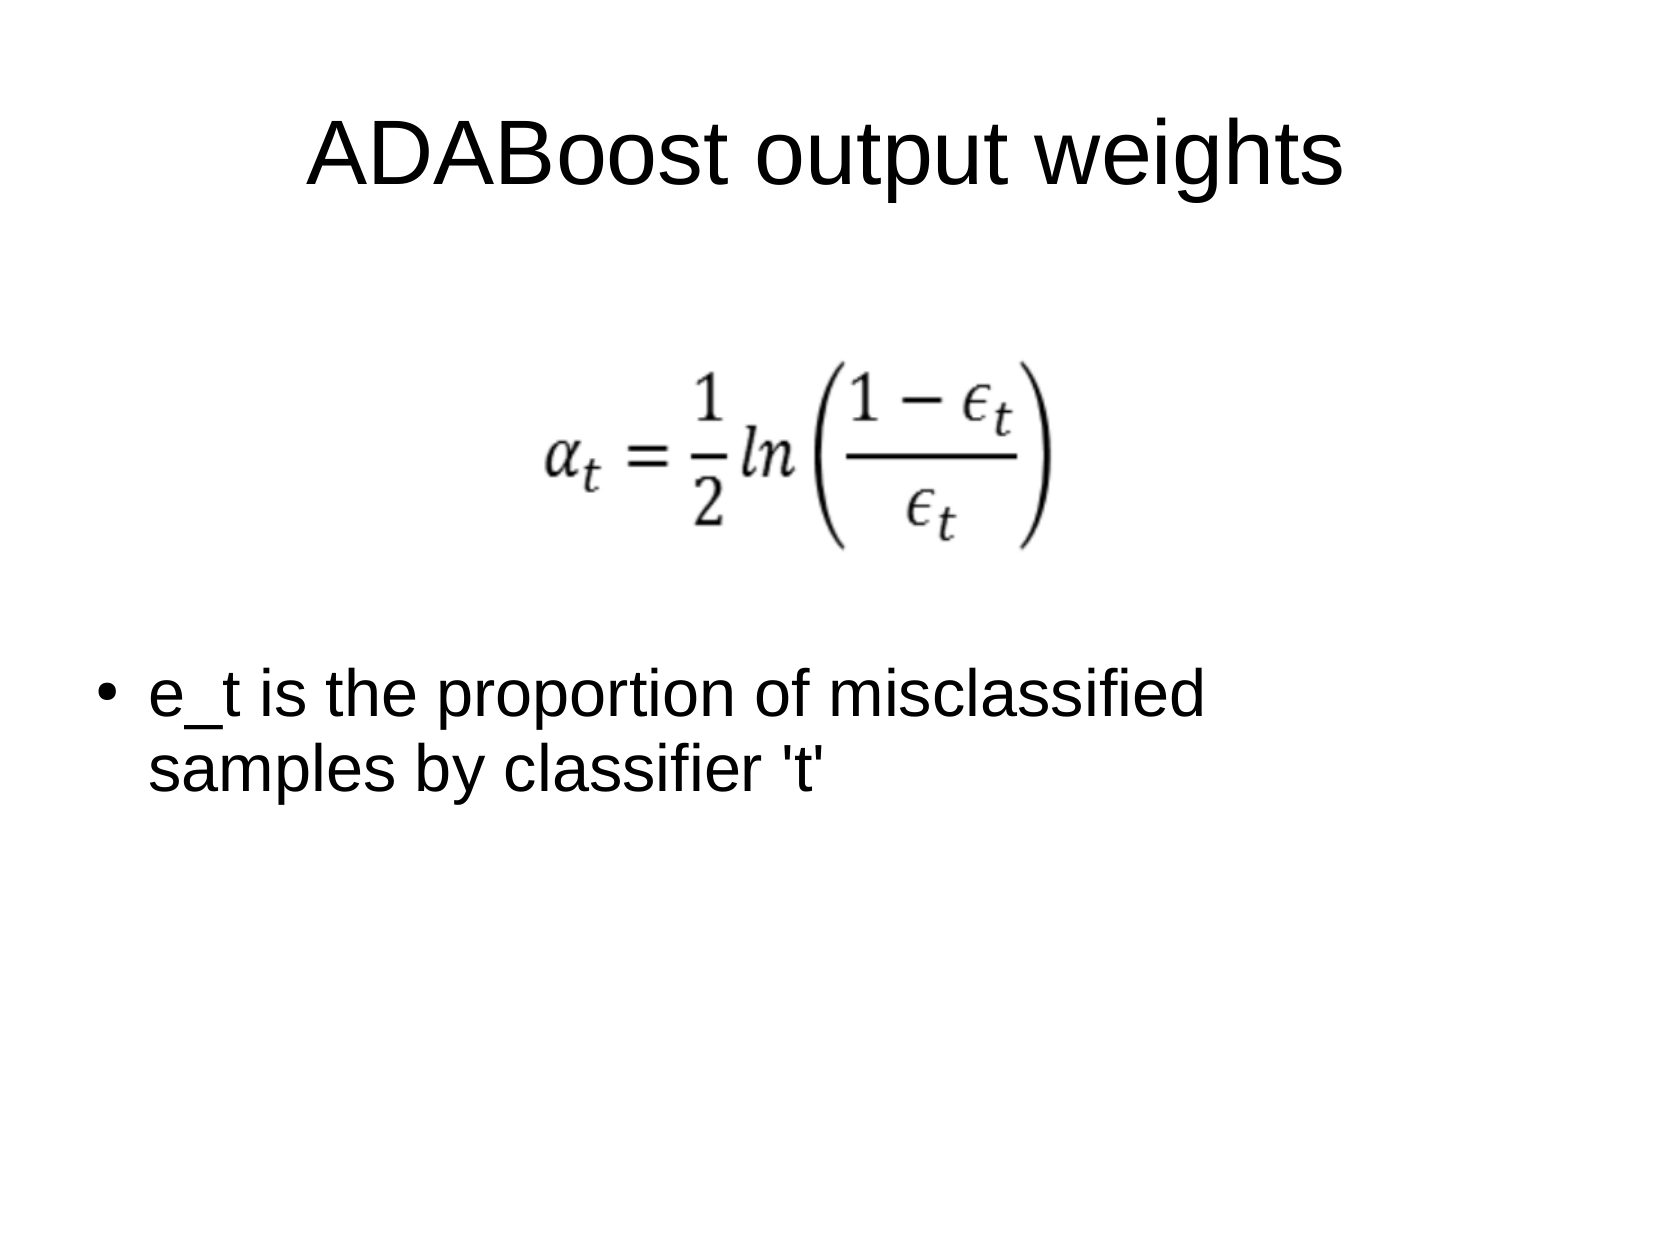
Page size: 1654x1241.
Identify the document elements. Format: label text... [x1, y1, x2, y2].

title ADABoost output weights [82, 49, 1571, 257]
list e_t is the proportion of misclassified samples by classifier 't' [77, 655, 1443, 1136]
picture [480, 329, 1096, 586]
